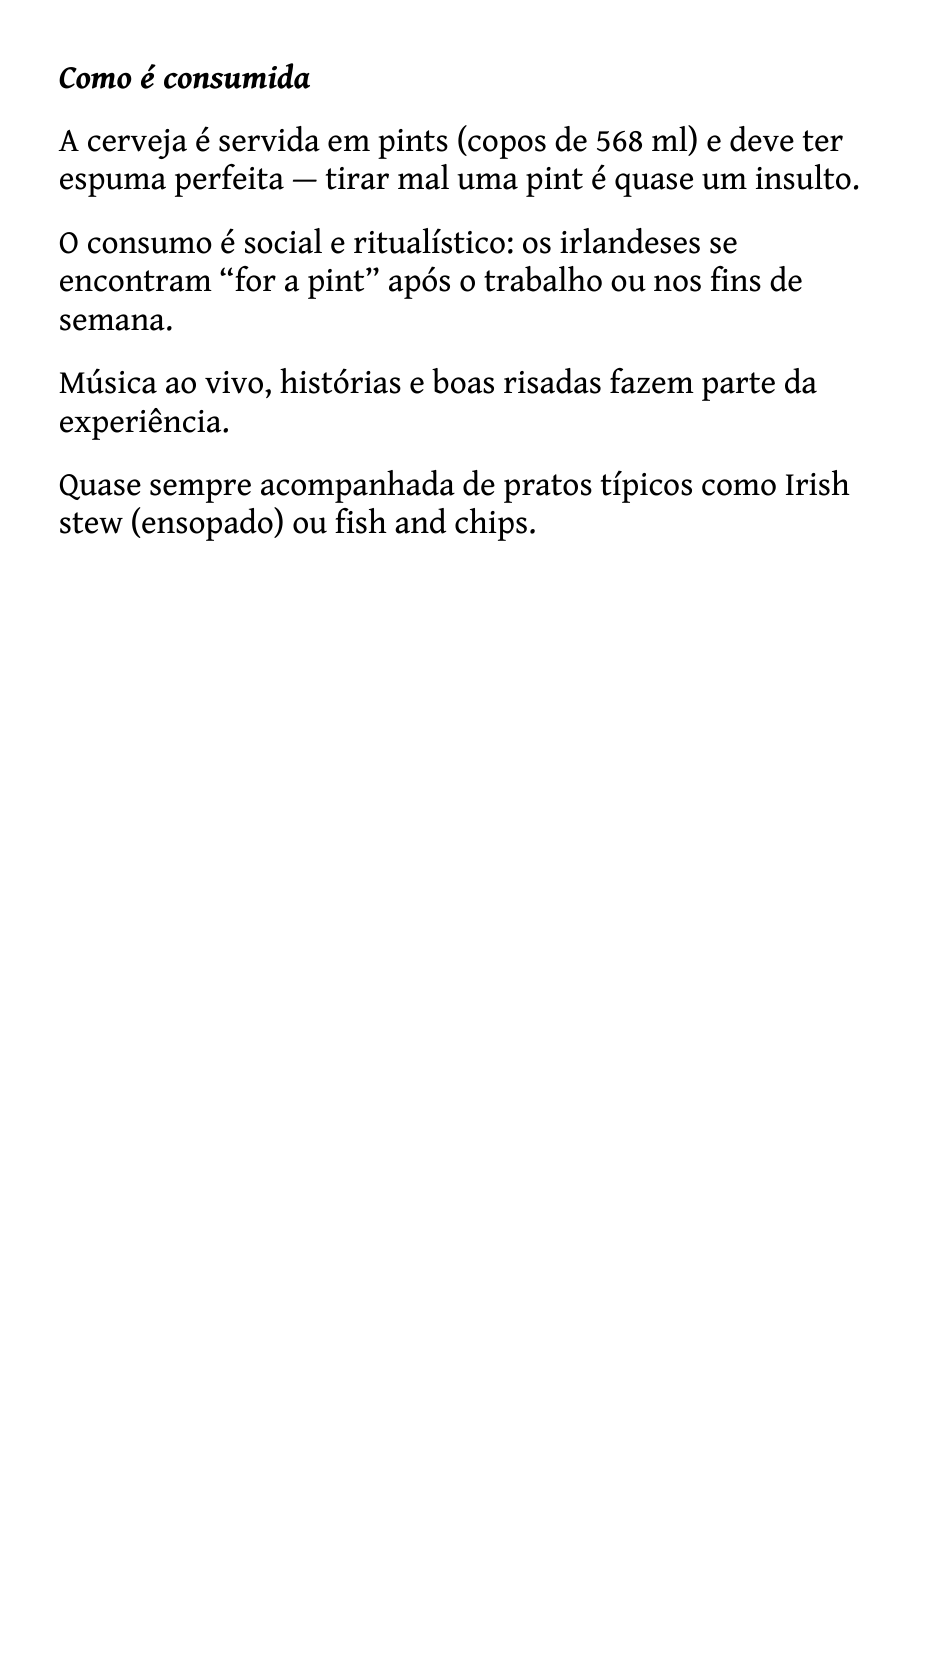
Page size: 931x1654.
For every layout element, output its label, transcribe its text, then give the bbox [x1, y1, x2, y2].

list Como é consumida A cerveja é servida em pints (copos de 568 ml) e deve ter espuma perfeita — tirar mal uma pint é quase um insulto. O consumo é social e ritualístico: os irlandeses se encontram “for a pint” após o trabalho ou nos fins de semana. Música ao vivo, histórias e boas risadas fazem parte da experiência. Quase sempre acompanhada de pratos típicos como Irish stew (ensopado) ou fish and chips. [59, 59, 872, 1595]
